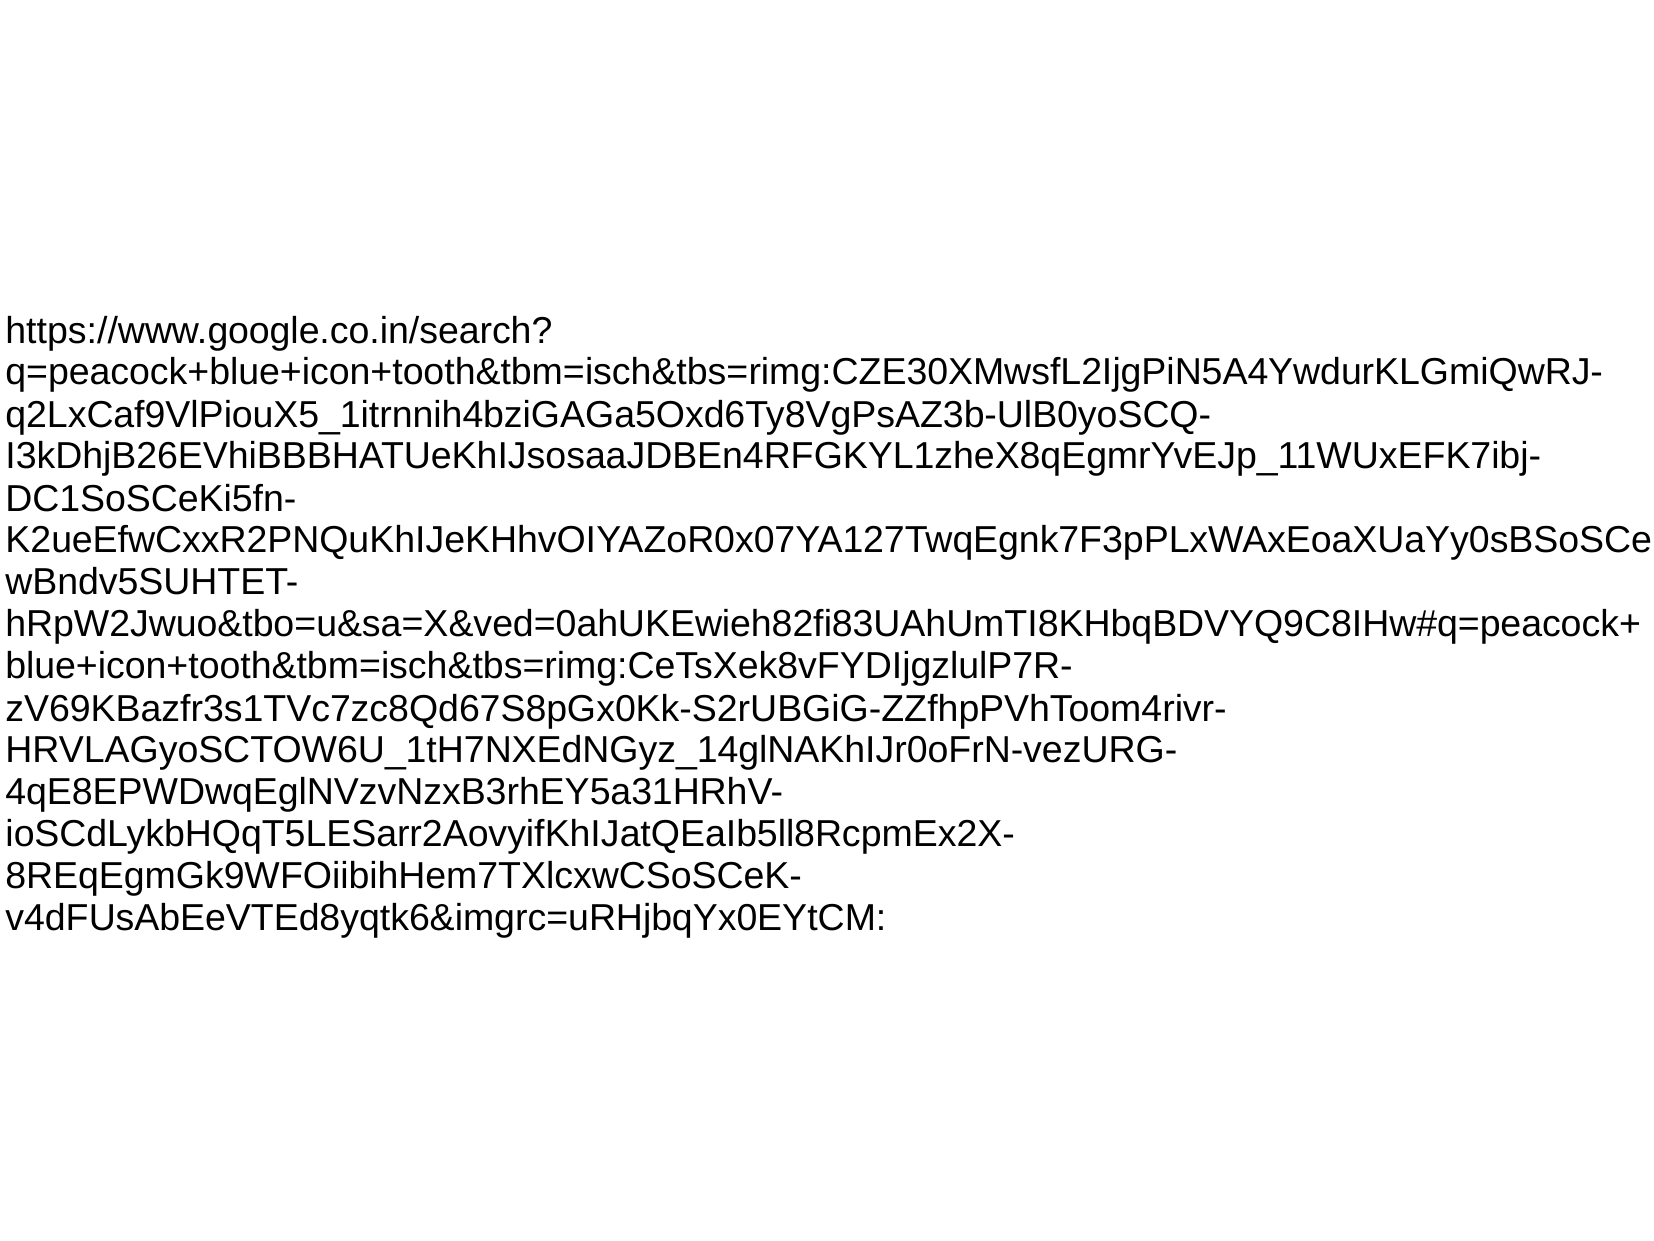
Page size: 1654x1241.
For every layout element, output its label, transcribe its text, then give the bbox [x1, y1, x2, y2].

text_box https://www.google.co.in/search?q=peacock+blue+icon+tooth&tbm=isch&tbs=rimg:CZE30XMwsfL2IjgPiN5A4YwdurKLGmiQwRJ-q2LxCaf9VlPiouX5_1itrnnih4bziGAGa5Oxd6Ty8VgPsAZ3b-UlB0yoSCQ-I3kDhjB26EVhiBBBHATUeKhIJsosaaJDBEn4RFGKYL1zheX8qEgmrYvEJp_11WUxEFK7ibj-DC1SoSCeKi5fn-K2ueEfwCxxR2PNQuKhIJeKHhvOIYAZoR0x07YA127TwqEgnk7F3pPLxWAxEoaXUaYy0sBSoSCewBndv5SUHTET-hRpW2Jwuo&tbo=u&sa=X&ved=0ahUKEwieh82fi83UAhUmTI8KHbqBDVYQ9C8IHw#q=peacock+blue+icon+tooth&tbm=isch&tbs=rimg:CeTsXek8vFYDIjgzlulP7R-zV69KBazfr3s1TVc7zc8Qd67S8pGx0Kk-S2rUBGiG-ZZfhpPVhToom4rivr-HRVLAGyoSCTOW6U_1tH7NXEdNGyz_14glNAKhIJr0oFrN-vezURG-4qE8EPWDwqEglNVzvNzxB3rhEY5a31HRhV-ioSCdLykbHQqT5LESarr2AovyifKhIJatQEaIb5ll8RcpmEx2X-8REqEgmGk9WFOiibihHem7TXlcxwCSoSCeK-v4dFUsAbEeVTEd8yqtk6&imgrc=uRHjbqYx0EYtCM: [0, 301, 1654, 940]
